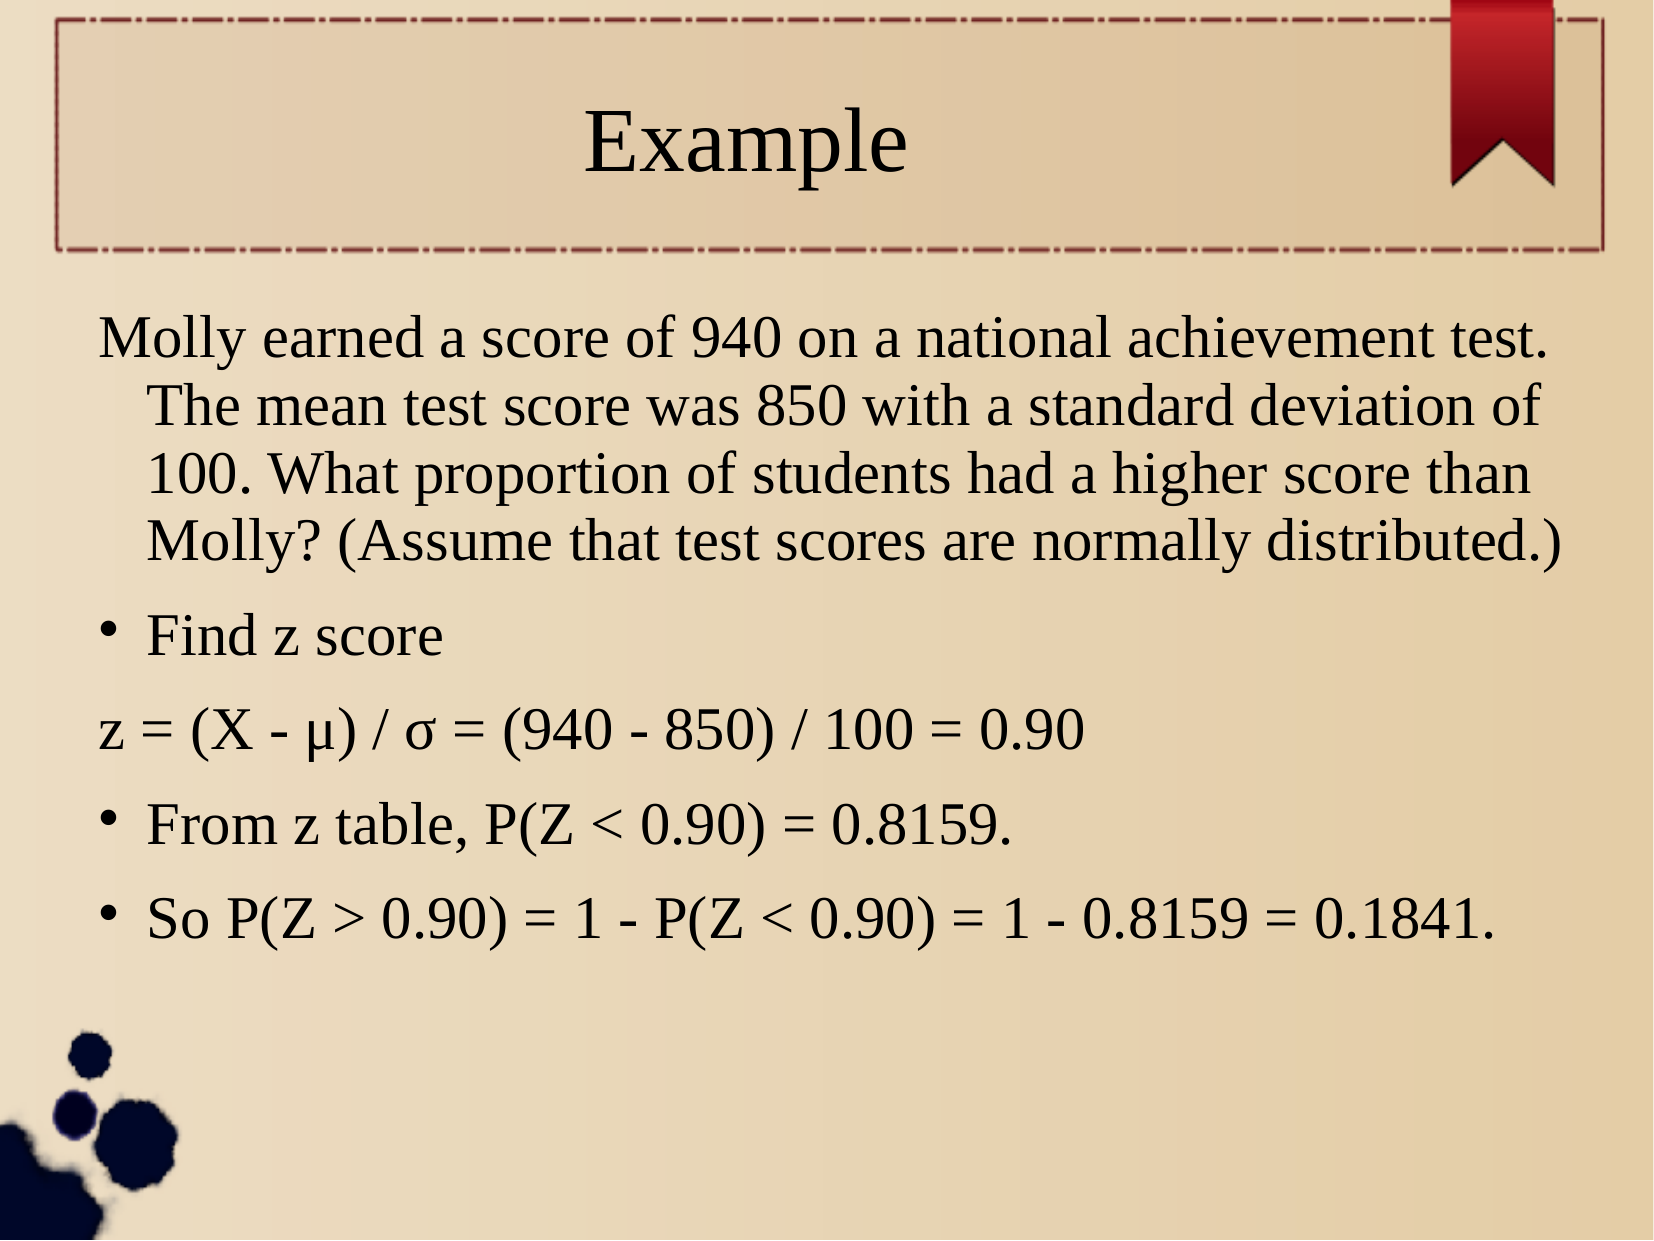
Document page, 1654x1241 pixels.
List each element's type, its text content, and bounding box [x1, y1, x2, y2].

list Molly earned a score of 940 on a national achievement test. The mean test score was 850 with a standard deviation of 100. What proportion of students had a higher score than Molly? (Assume that test scores are normally distributed.) Find z score z = (X - μ) / σ = (940 - 850) / 100 = 0.90 From z table, P(Z < 0.90) = 0.8159. So P(Z > 0.90) = 1 - P(Z < 0.90) = 1 - 0.8159 = 0.1841. [82, 299, 1571, 1019]
title Example [82, 47, 1412, 229]
picture [0, 0, 1654, 1240]
